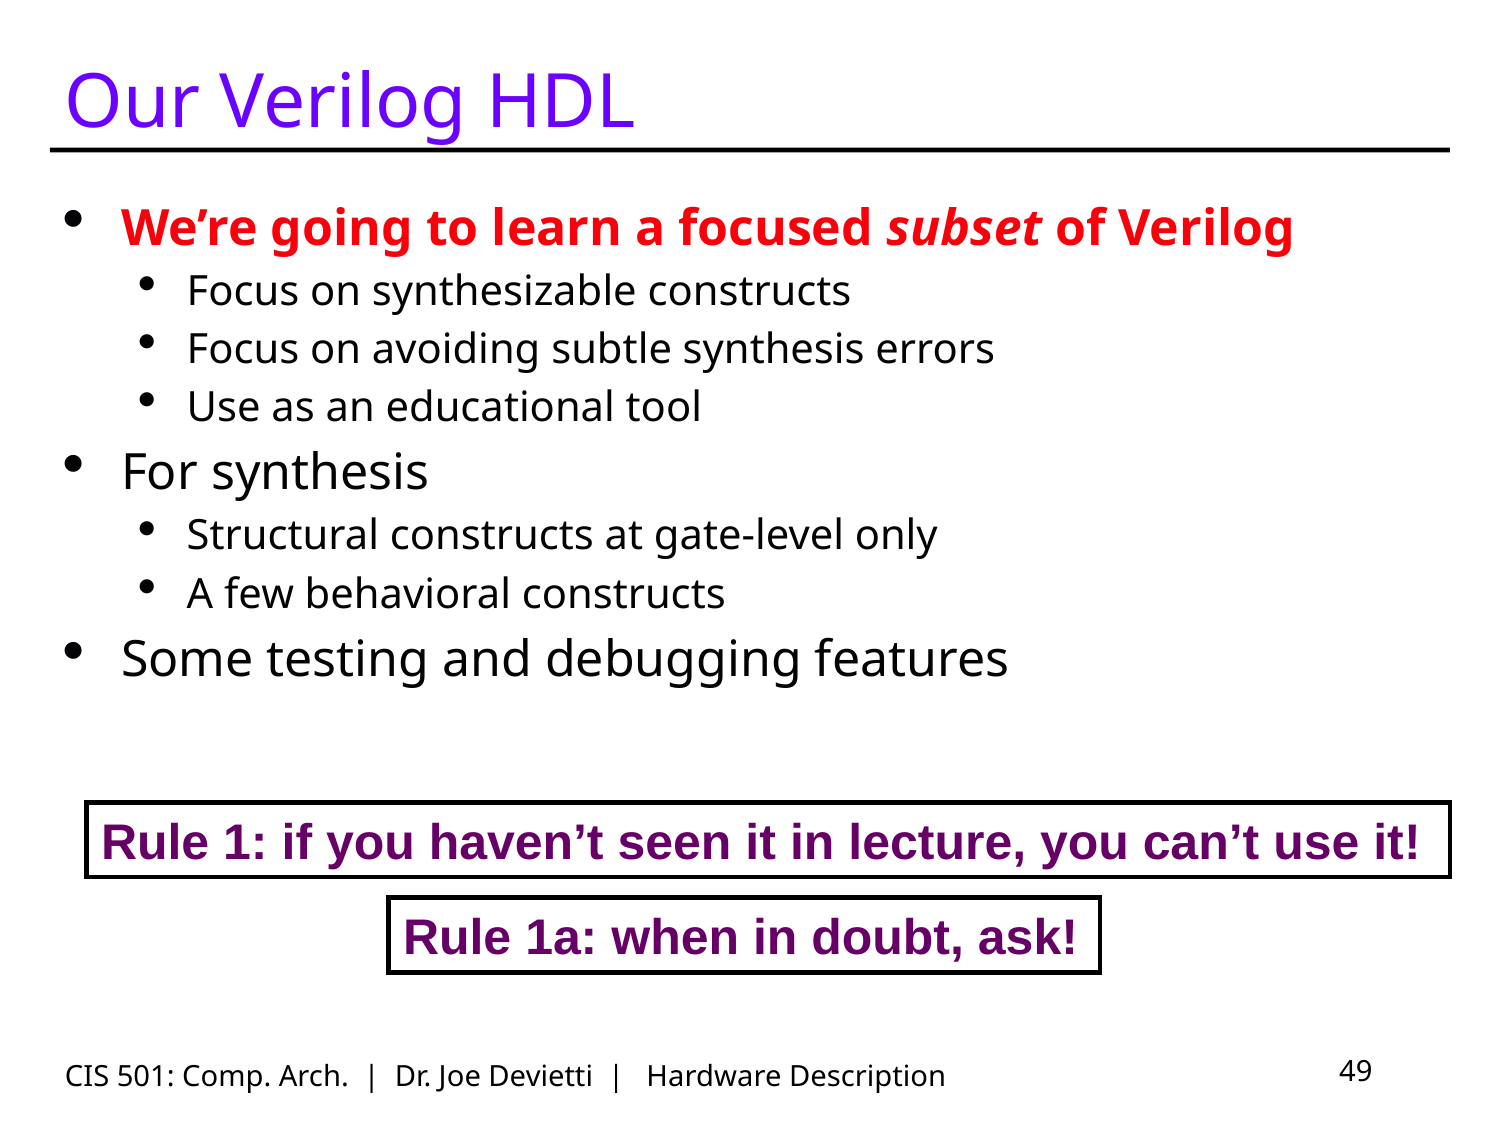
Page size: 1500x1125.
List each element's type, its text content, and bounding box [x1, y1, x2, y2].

text_box Our Verilog HDL [49, 37, 1375, 150]
text_box Rule 1: if you haven’t seen it in lecture, you can’t use it! [86, 802, 1450, 878]
text_box Rule 1a: when in doubt, ask! [388, 897, 1100, 973]
text_box <number> [1074, 1049, 1388, 1100]
text_box CIS 501: Comp. Arch. | Dr. Joe Devietti | Hardware Description [49, 1049, 988, 1100]
text_box We’re going to learn a focused subset of Verilog Focus on synthesizable constructs Focus on avoiding subtle synthesis errors Use as an educational tool For synthesis Structural constructs at gate-level only A few behavioral constructs Some testing and debugging features [49, 187, 1450, 1025]
